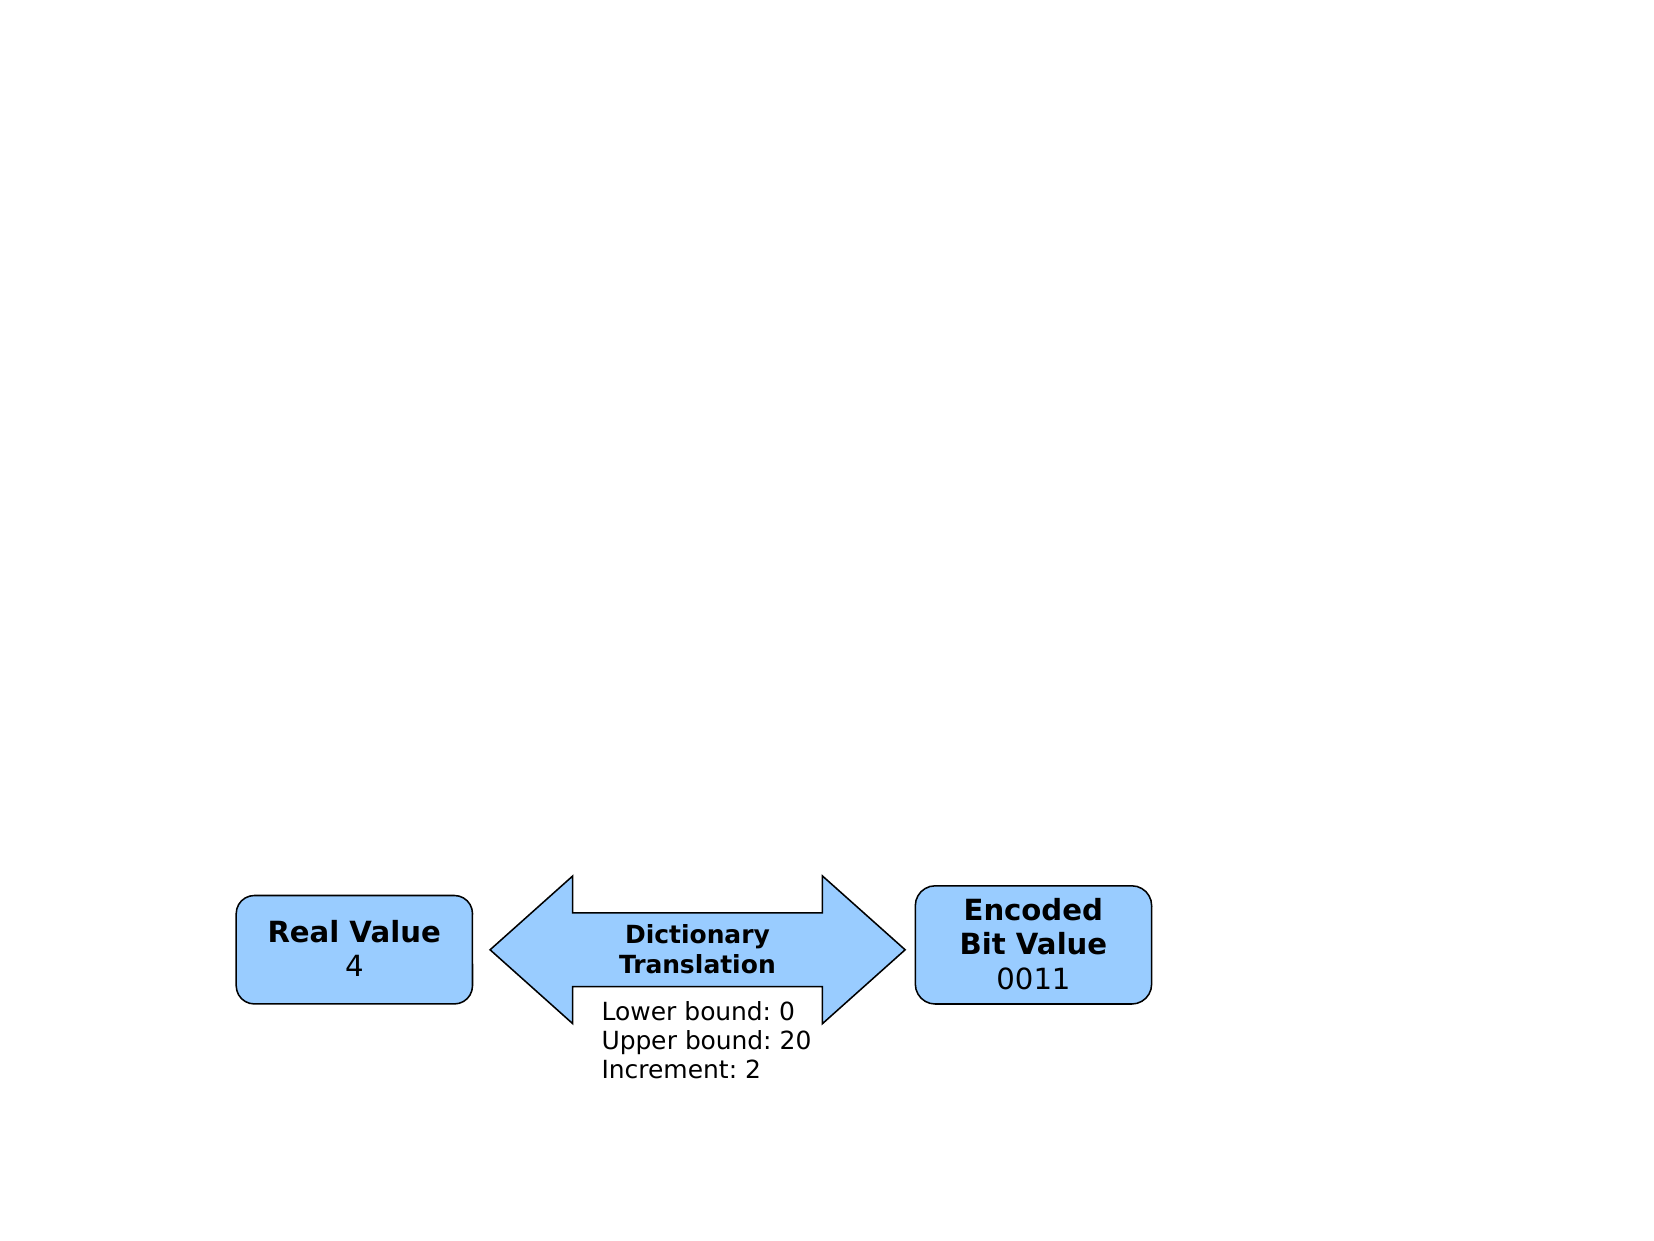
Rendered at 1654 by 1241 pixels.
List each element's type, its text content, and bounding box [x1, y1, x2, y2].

text_box Lower bound: 0 Upper bound: 20 Increment: 2 [586, 989, 827, 1093]
text_box Dictionary Translation [490, 886, 906, 1024]
text_box [88, 826, 1300, 886]
text_box Encoded Bit Value 0011 [915, 886, 1152, 1004]
text_box Real Value 4 [236, 895, 473, 1004]
